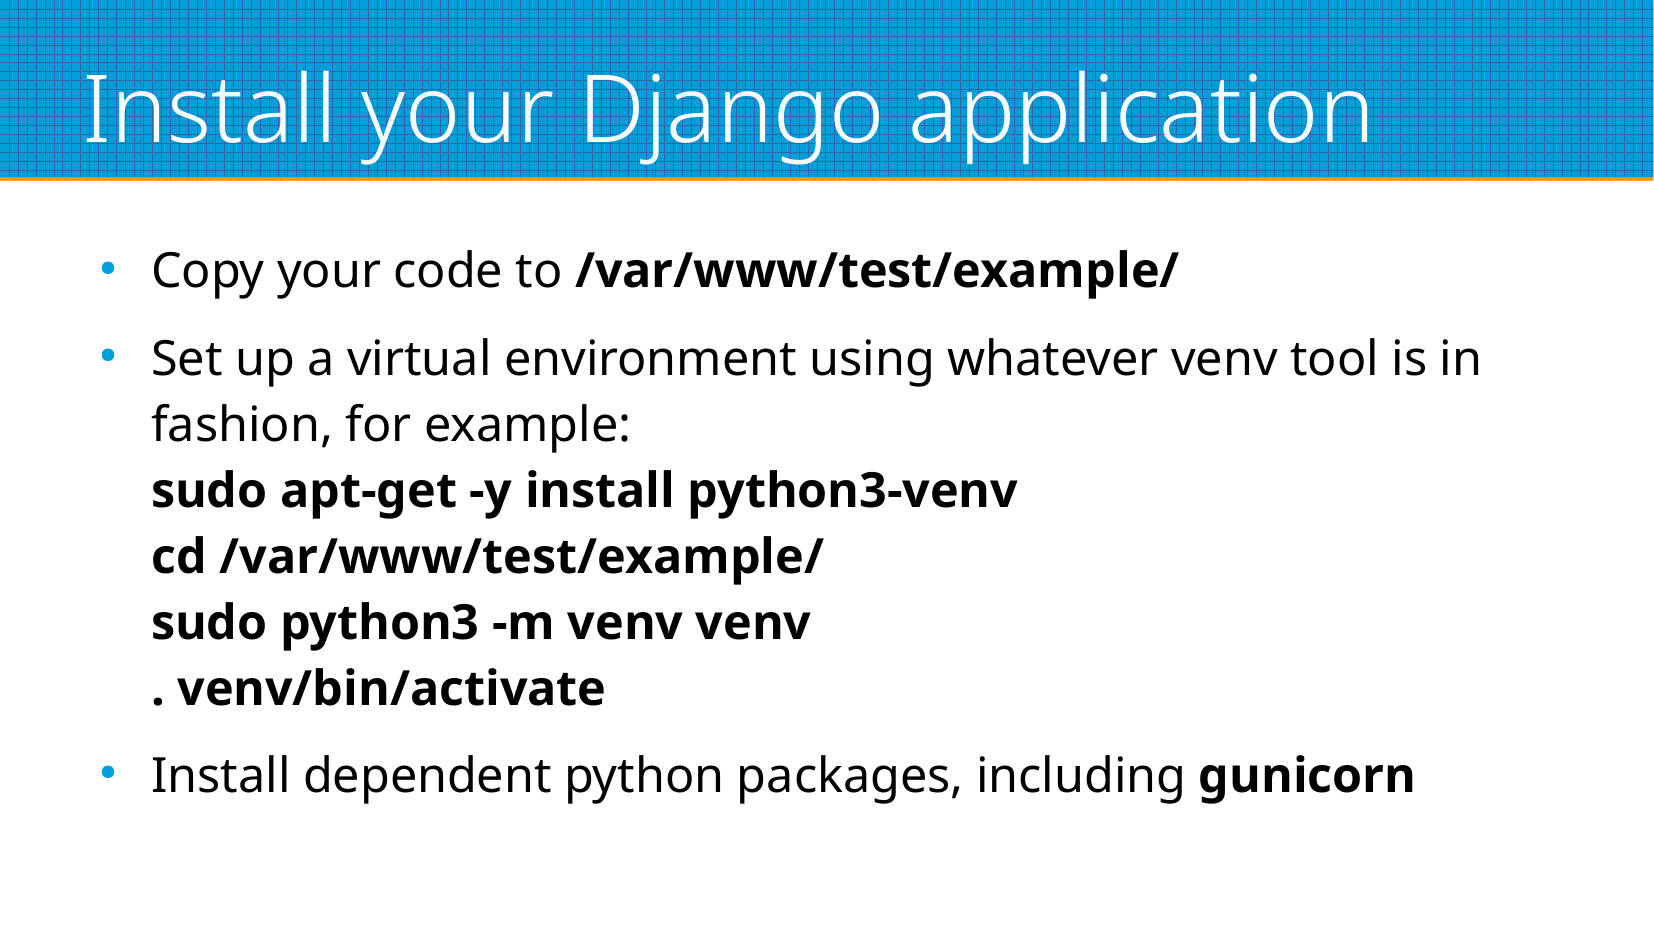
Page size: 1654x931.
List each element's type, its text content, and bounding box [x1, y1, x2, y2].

title Install your Django application [82, 14, 1571, 171]
list Copy your code to /var/www/test/example/ Set up a virtual environment using whatever venv tool is in fashion, for example: sudo apt-get -y install python3-venv cd /var/www/test/example/ sudo python3 -m venv venv . venv/bin/activate Install dependent python packages, including gunicorn [82, 236, 1563, 811]
